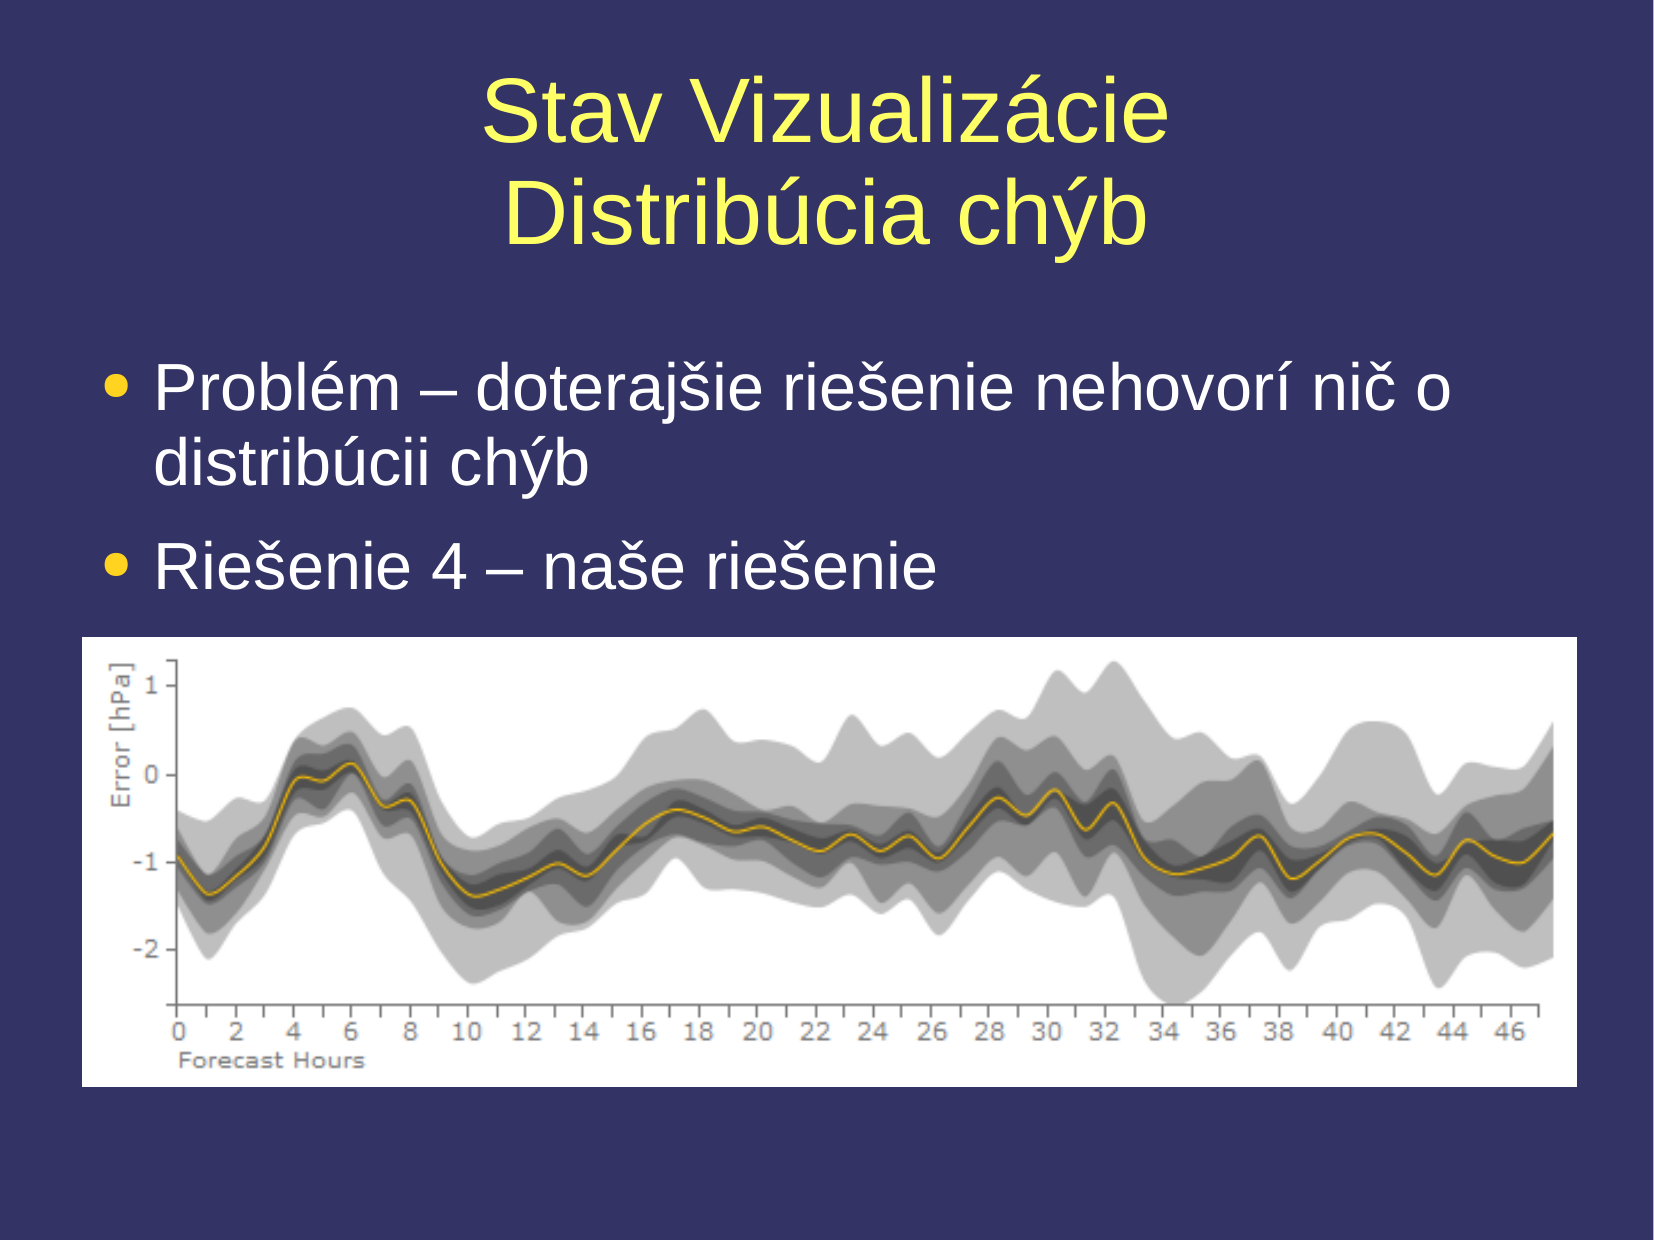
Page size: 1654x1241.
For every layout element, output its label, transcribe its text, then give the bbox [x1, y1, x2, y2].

list Problém – doterajšie riešenie nehovorí nič o distribúcii chýb Riešenie 4 – naše riešenie [82, 350, 1571, 637]
title Stav Vizualizácie Distribúcia chýb [82, 59, 1571, 350]
picture [82, 637, 1577, 1087]
